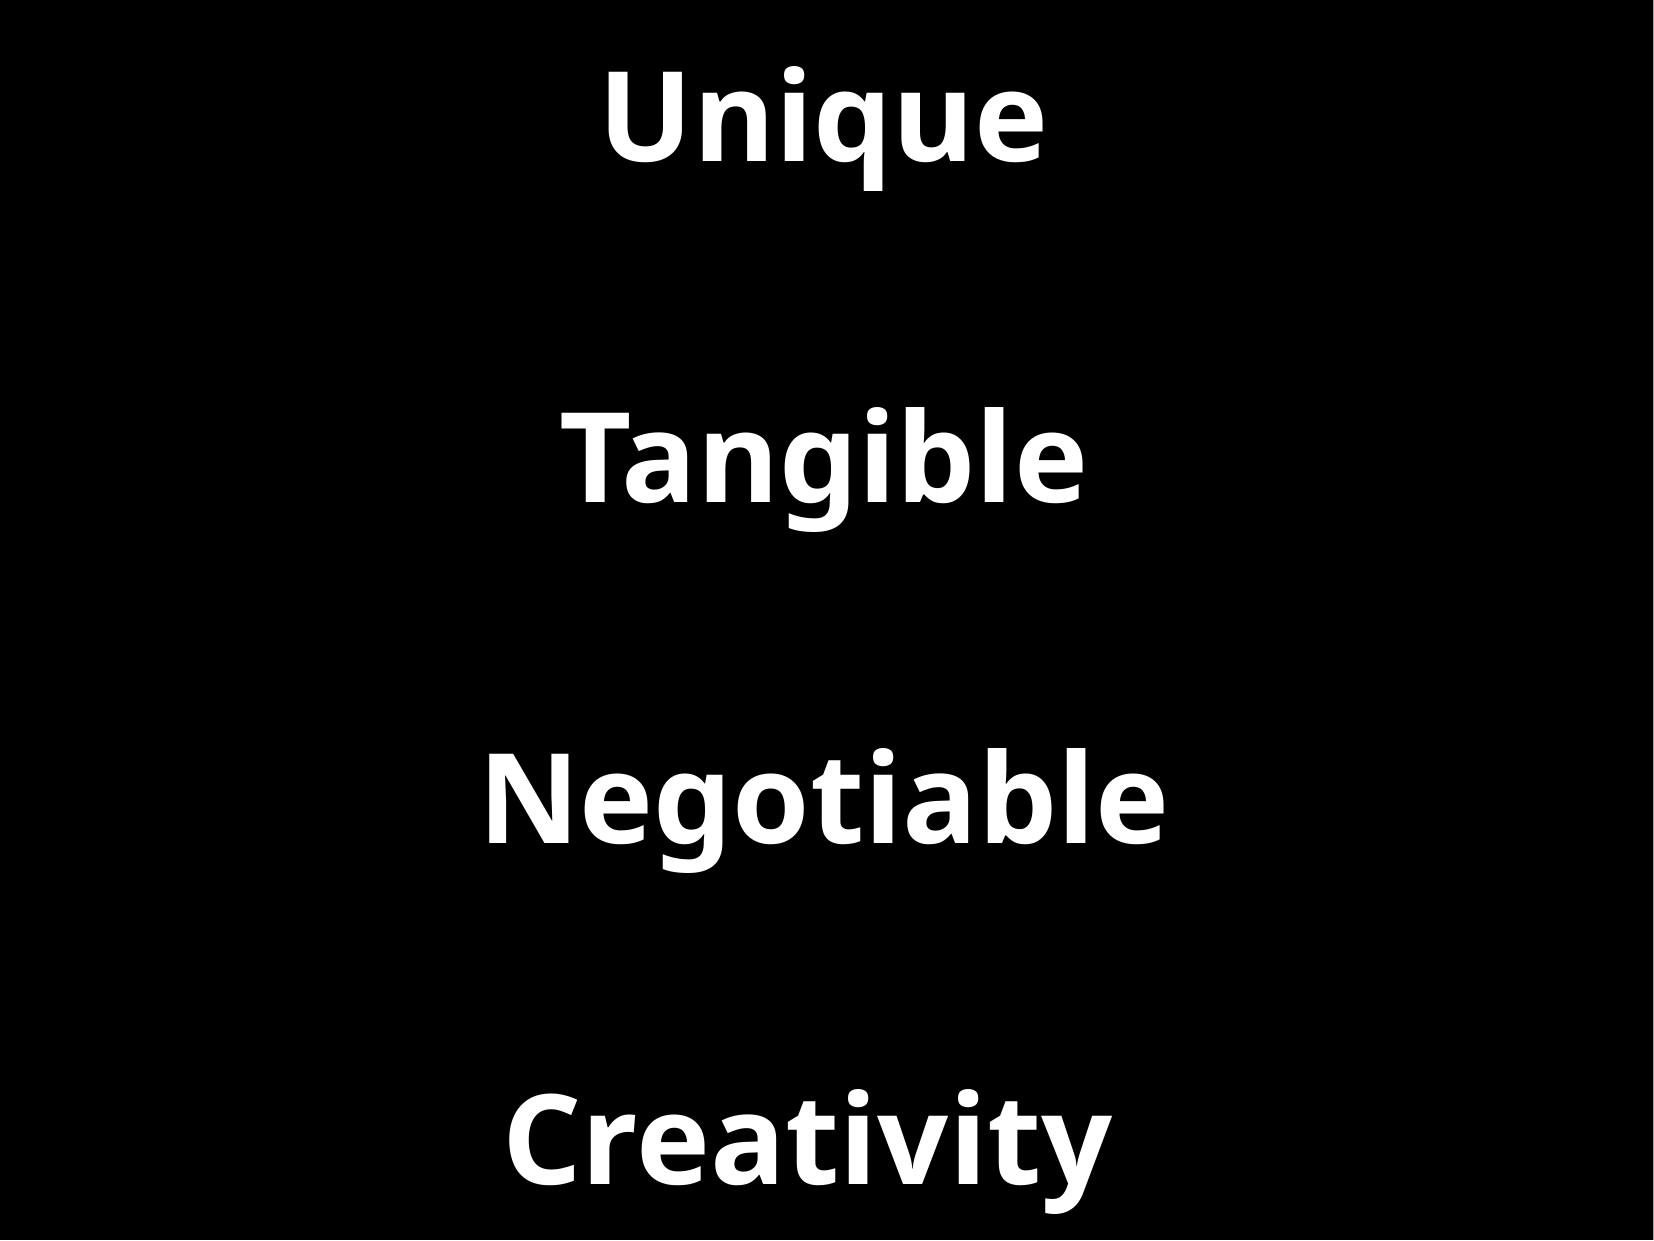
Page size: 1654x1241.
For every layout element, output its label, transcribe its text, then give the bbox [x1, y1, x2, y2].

title Unique Tangible Negotiable Creativity [45, 104, 1603, 1146]
